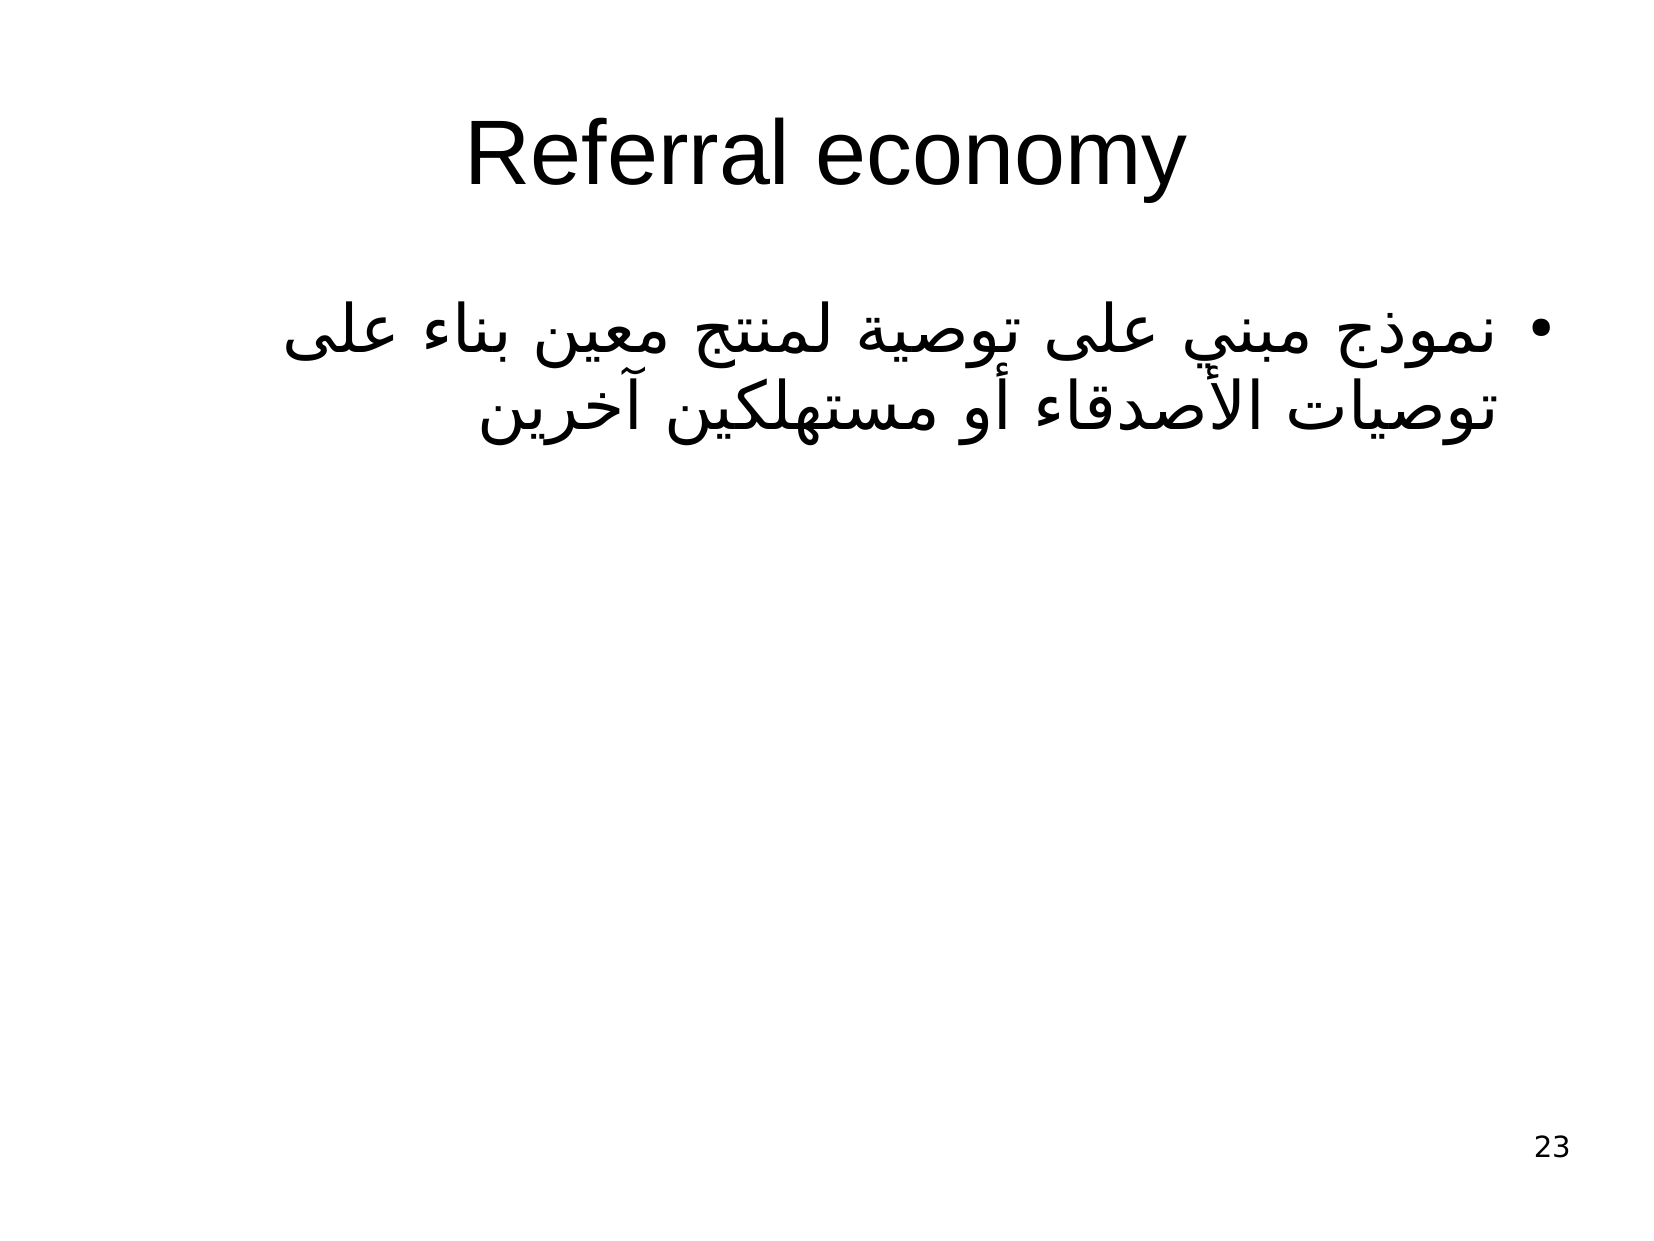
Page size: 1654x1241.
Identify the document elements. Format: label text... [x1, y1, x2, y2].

title Referral economy [82, 49, 1571, 257]
list نموذج مبني على توصية لمنتج معين بناء على توصيات الأصدقاء أو مستهلكين آخرين [82, 290, 1571, 1010]
